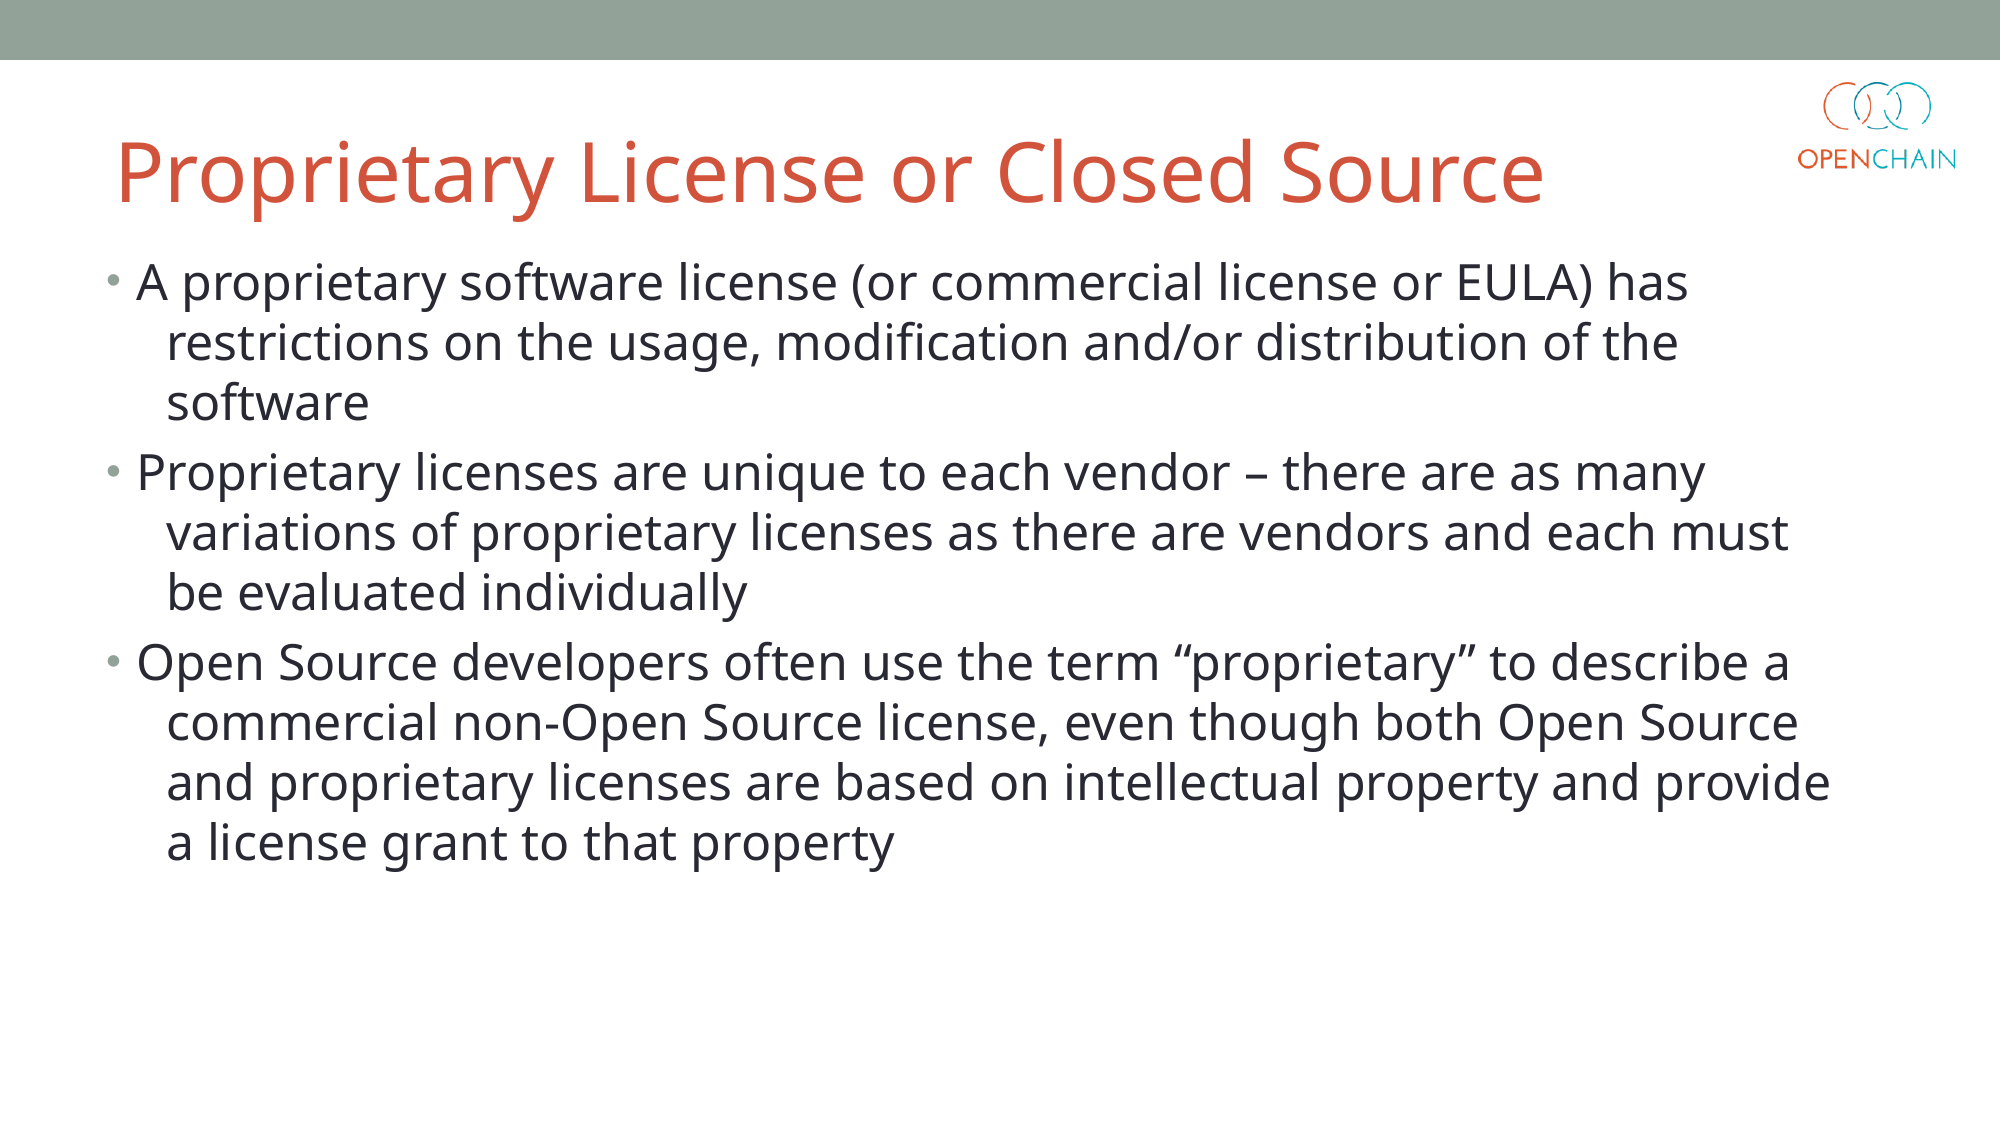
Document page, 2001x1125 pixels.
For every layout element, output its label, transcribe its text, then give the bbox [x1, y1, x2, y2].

text_box A proprietary software license (or commercial license or EULA) has restrictions on the usage, modification and/or distribution of the software Proprietary licenses are unique to each vendor – there are as many variations of proprietary licenses as there are vendors and each must be evaluated individually Open Source developers often use the term “proprietary” to describe a commercial non-Open Source license, even though both Open Source and proprietary licenses are based on intellectual property and provide a license grant to that property [91, 243, 1862, 1092]
text_box Proprietary License or Closed Source [100, 88, 1900, 250]
